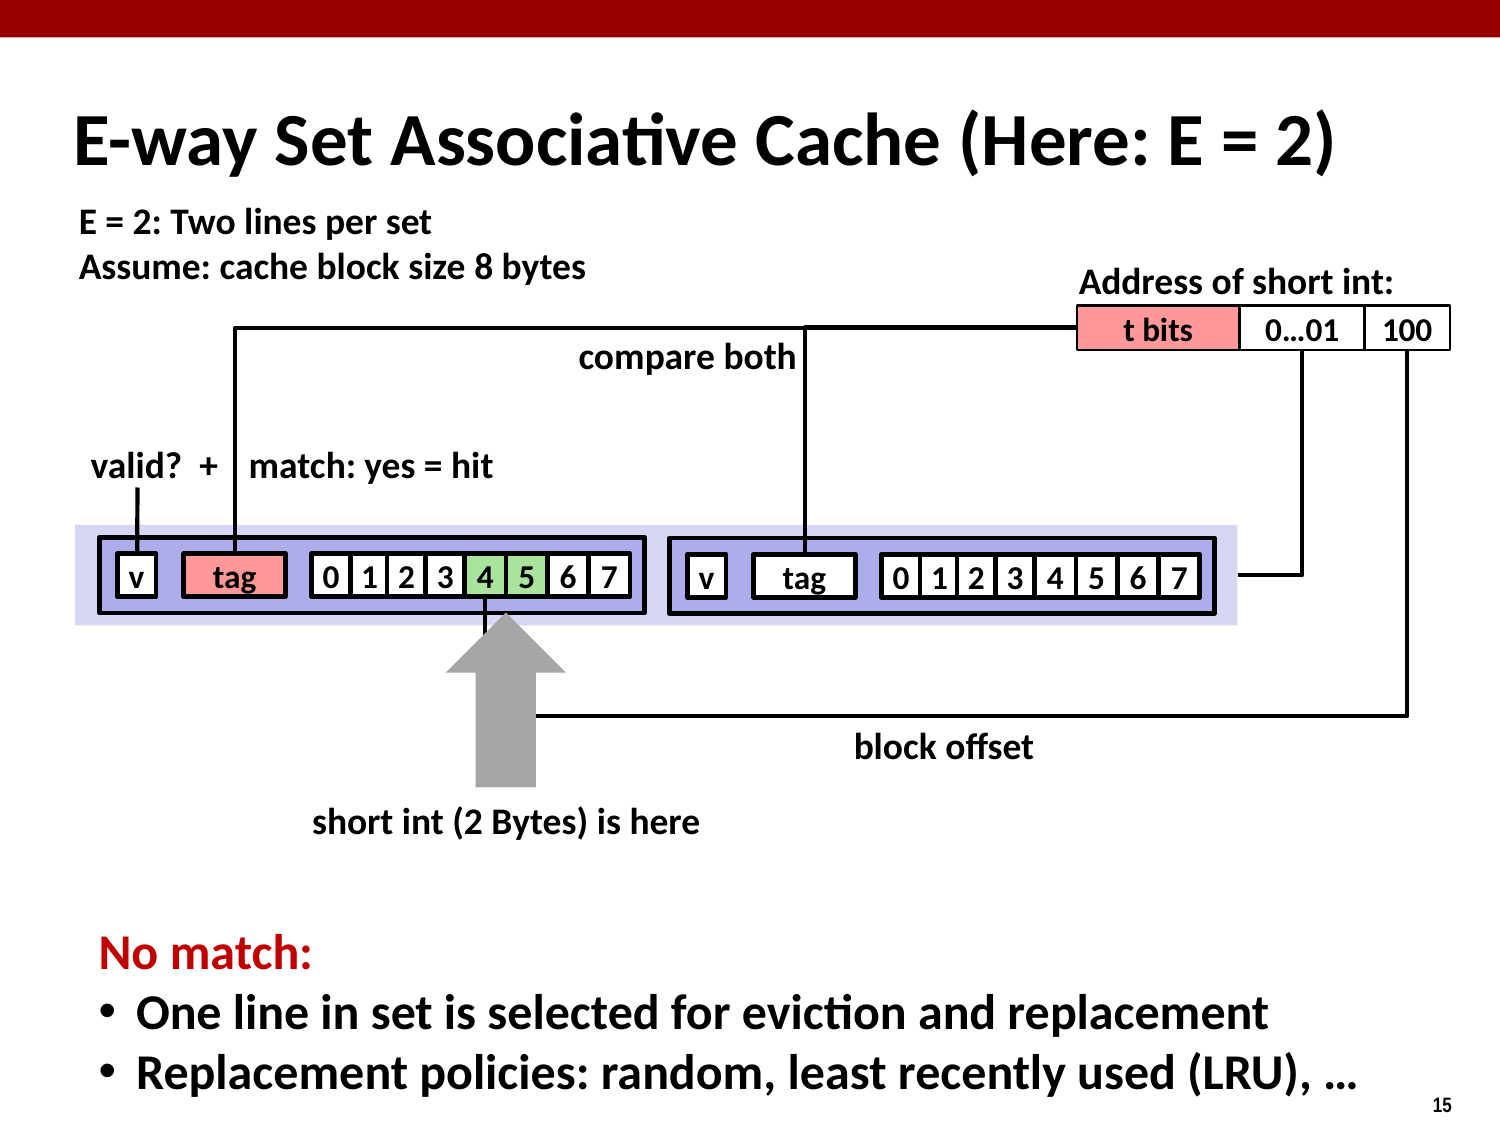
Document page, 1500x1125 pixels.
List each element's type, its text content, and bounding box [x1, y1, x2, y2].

text_box 3 [995, 554, 1034, 598]
text_box 7 [589, 553, 630, 597]
text_box 5 [506, 553, 548, 597]
text_box [75, 524, 1238, 788]
text_box 2 [387, 553, 425, 597]
text_box 6 [548, 553, 589, 597]
text_box 100 [1364, 305, 1450, 350]
text_box No match: One line in set is selected for eviction and replacement Replacement policies: random, least recently used (LRU), … [83, 912, 1375, 1108]
text_box 6 [1118, 554, 1159, 598]
text_box short int (2 Bytes) is here [297, 789, 716, 850]
text_box match: yes = hit [234, 433, 509, 494]
text_box block offset [838, 714, 1050, 775]
text_box tag [183, 553, 286, 597]
text_box v [117, 553, 156, 597]
text_box 7 [1159, 554, 1200, 598]
text_box E = 2: Two lines per set Assume: cache block size 8 bytes [64, 189, 602, 295]
text_box v [687, 554, 726, 598]
text_box 3 [425, 553, 464, 597]
text_box 5 [1076, 554, 1118, 598]
text_box 4 [464, 553, 506, 597]
text_box 0 [311, 553, 350, 597]
text_box 1 [350, 553, 387, 597]
text_box t bits [1077, 310, 1239, 350]
text_box 2 [957, 554, 995, 598]
text_box 1 [920, 554, 957, 598]
title E-way Set Associative Cache (Here: E = 2) [58, 72, 1412, 198]
text_box 0 [881, 554, 920, 598]
text_box 4 [1034, 554, 1076, 598]
text_box Address of short int: [1063, 249, 1410, 310]
text_box tag [753, 554, 856, 598]
text_box valid? + [75, 433, 234, 494]
text_box compare both [563, 324, 812, 385]
text_box 0…01 [1239, 310, 1364, 350]
